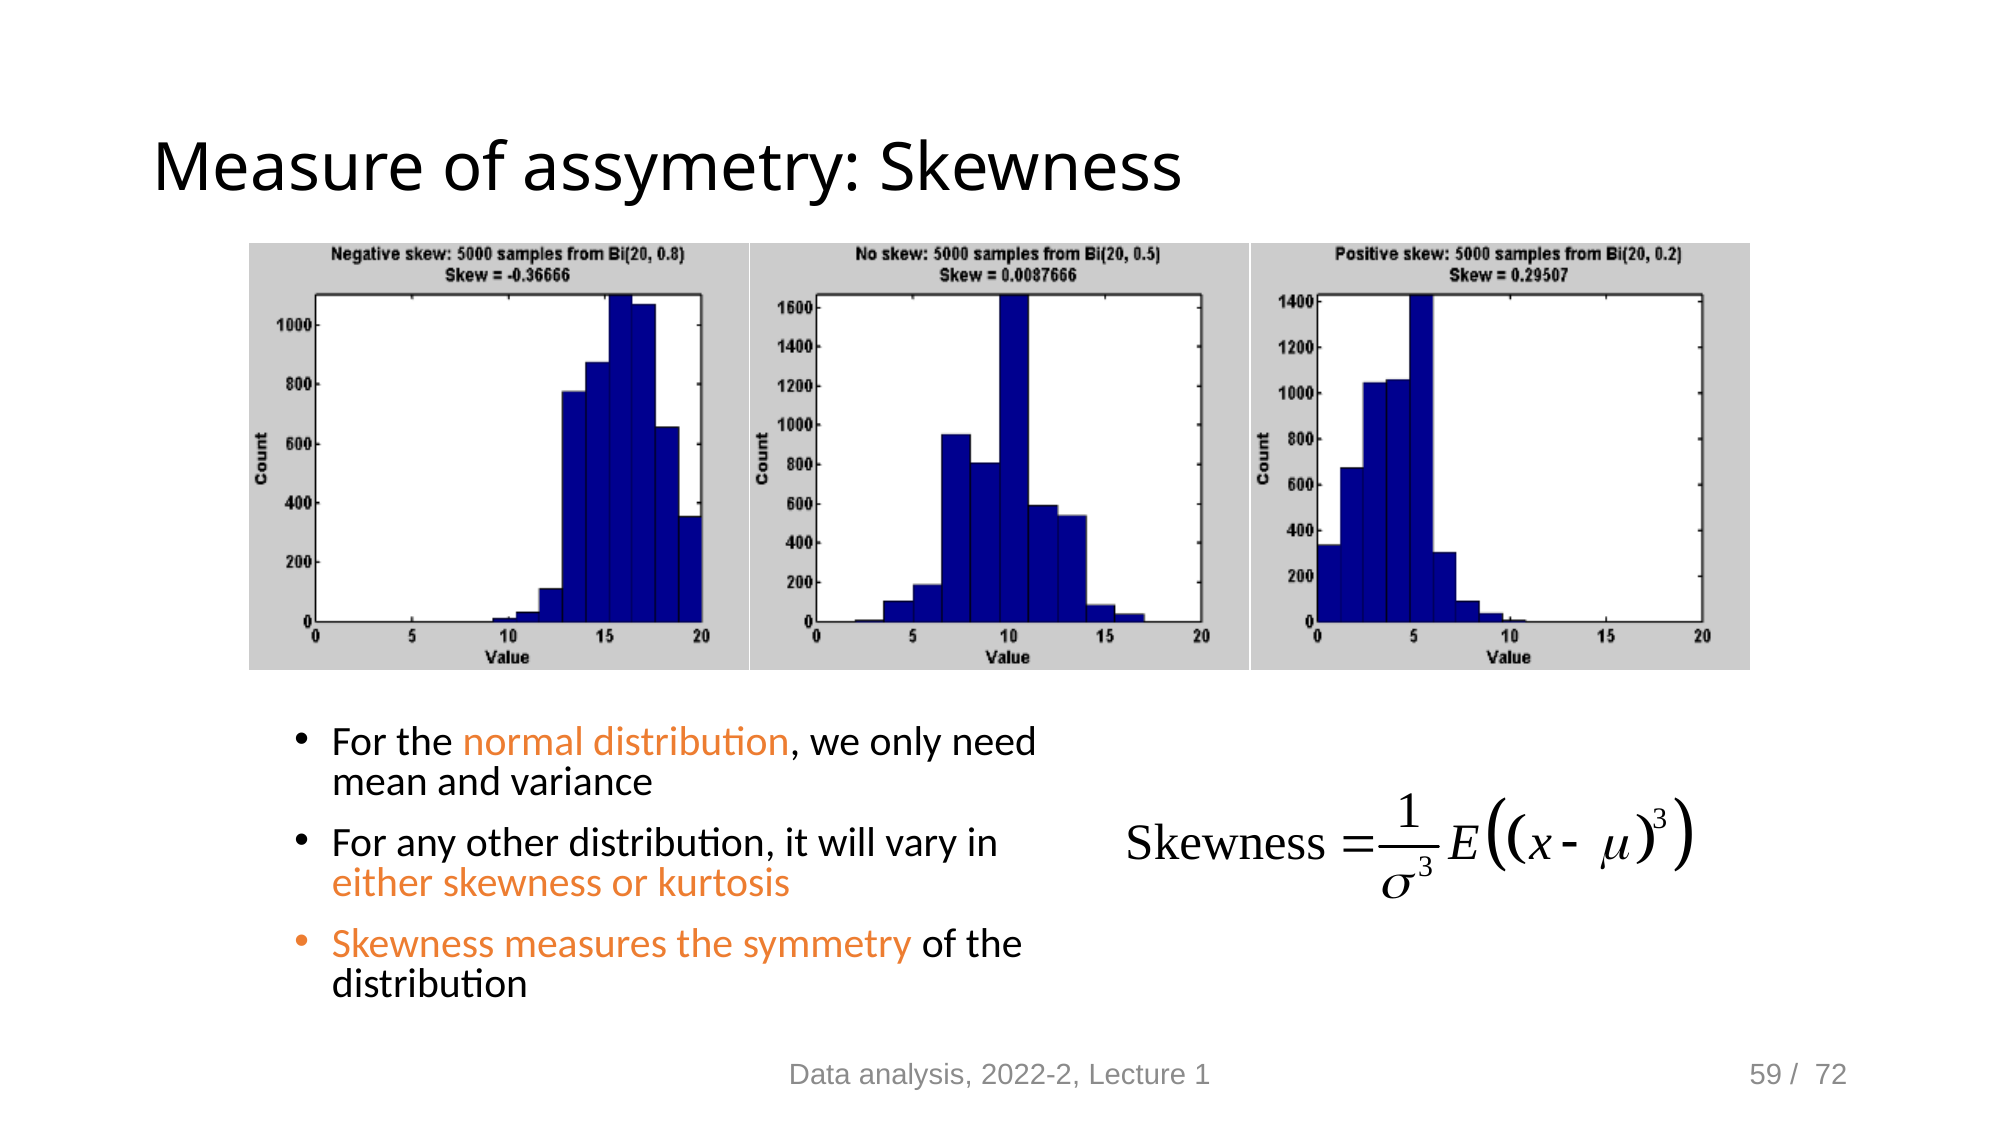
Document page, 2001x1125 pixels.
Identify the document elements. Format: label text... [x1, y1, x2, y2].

slide_number <number> / 72 [1412, 1042, 1863, 1103]
picture [249, 243, 749, 670]
picture [750, 243, 1249, 670]
list For the normal distribution, we only need mean and variance For any other distribution, it will vary in either skewness or kurtosis Skewness measures the symmetry of the distribution [279, 716, 1085, 1083]
title Measure of assymetry: Skewness [137, 59, 1863, 278]
footer Data analysis, 2022-2, Lecture 1 [662, 1042, 1338, 1103]
chart [1119, 778, 1700, 911]
picture [1251, 243, 1750, 670]
